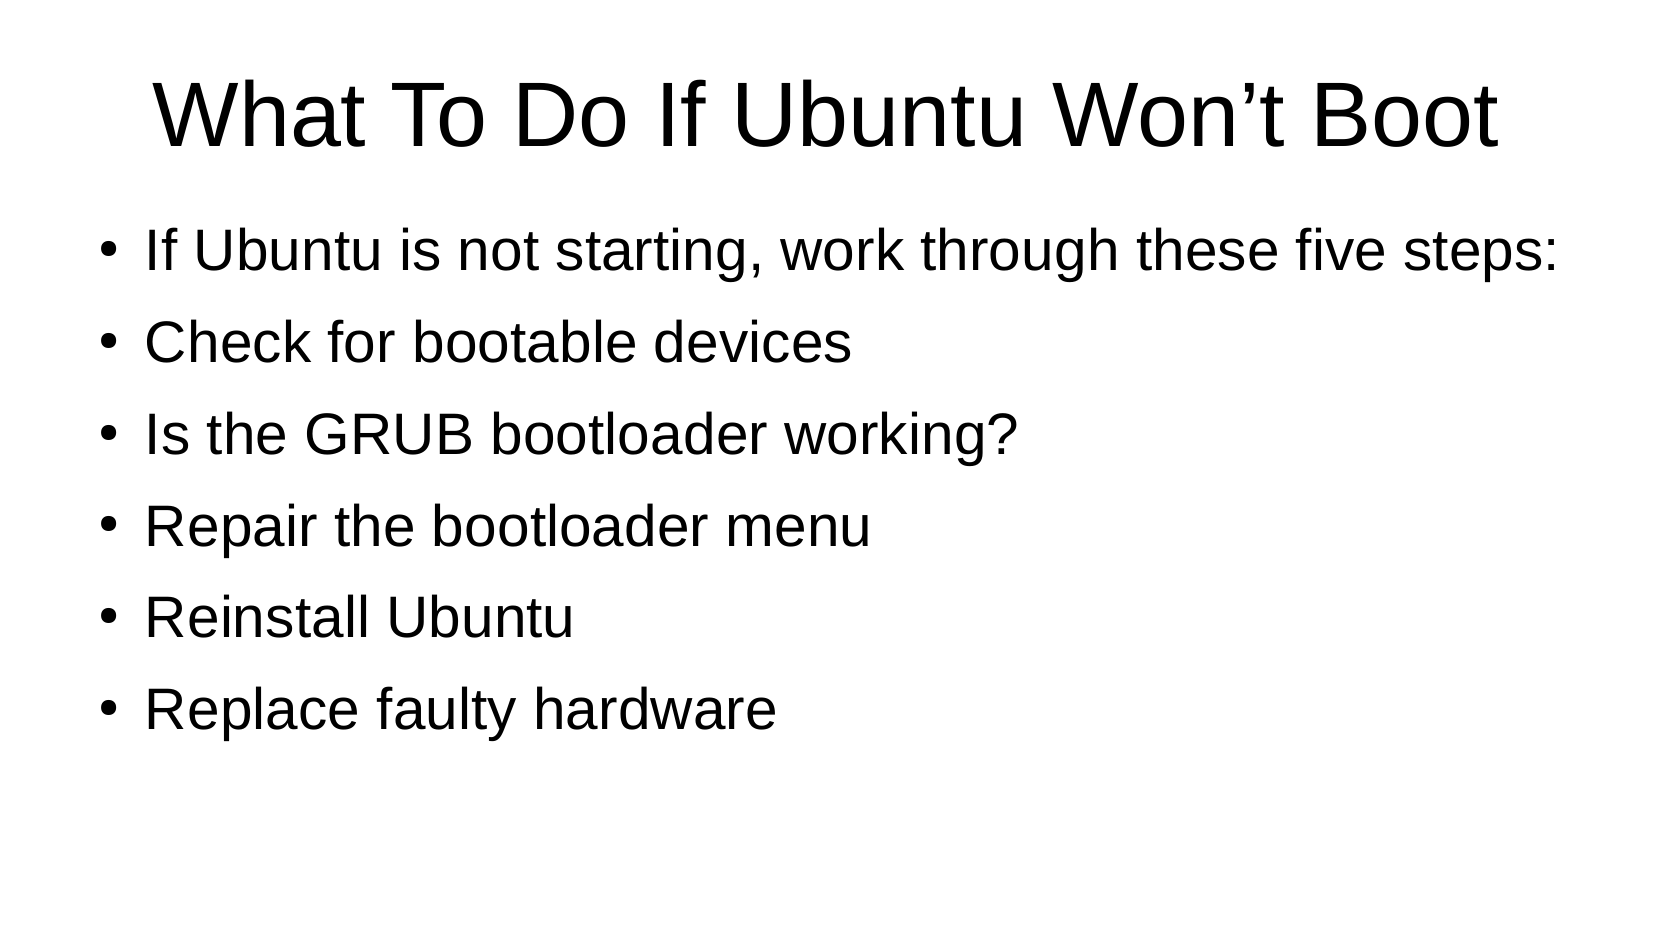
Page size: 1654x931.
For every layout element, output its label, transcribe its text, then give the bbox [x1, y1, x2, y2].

list If Ubuntu is not starting, work through these five steps: Check for bootable devices Is the GRUB bootloader working? Repair the bootloader menu Reinstall Ubuntu Replace faulty hardware [82, 217, 1571, 758]
title What To Do If Ubuntu Won’t Boot [82, 37, 1571, 193]
